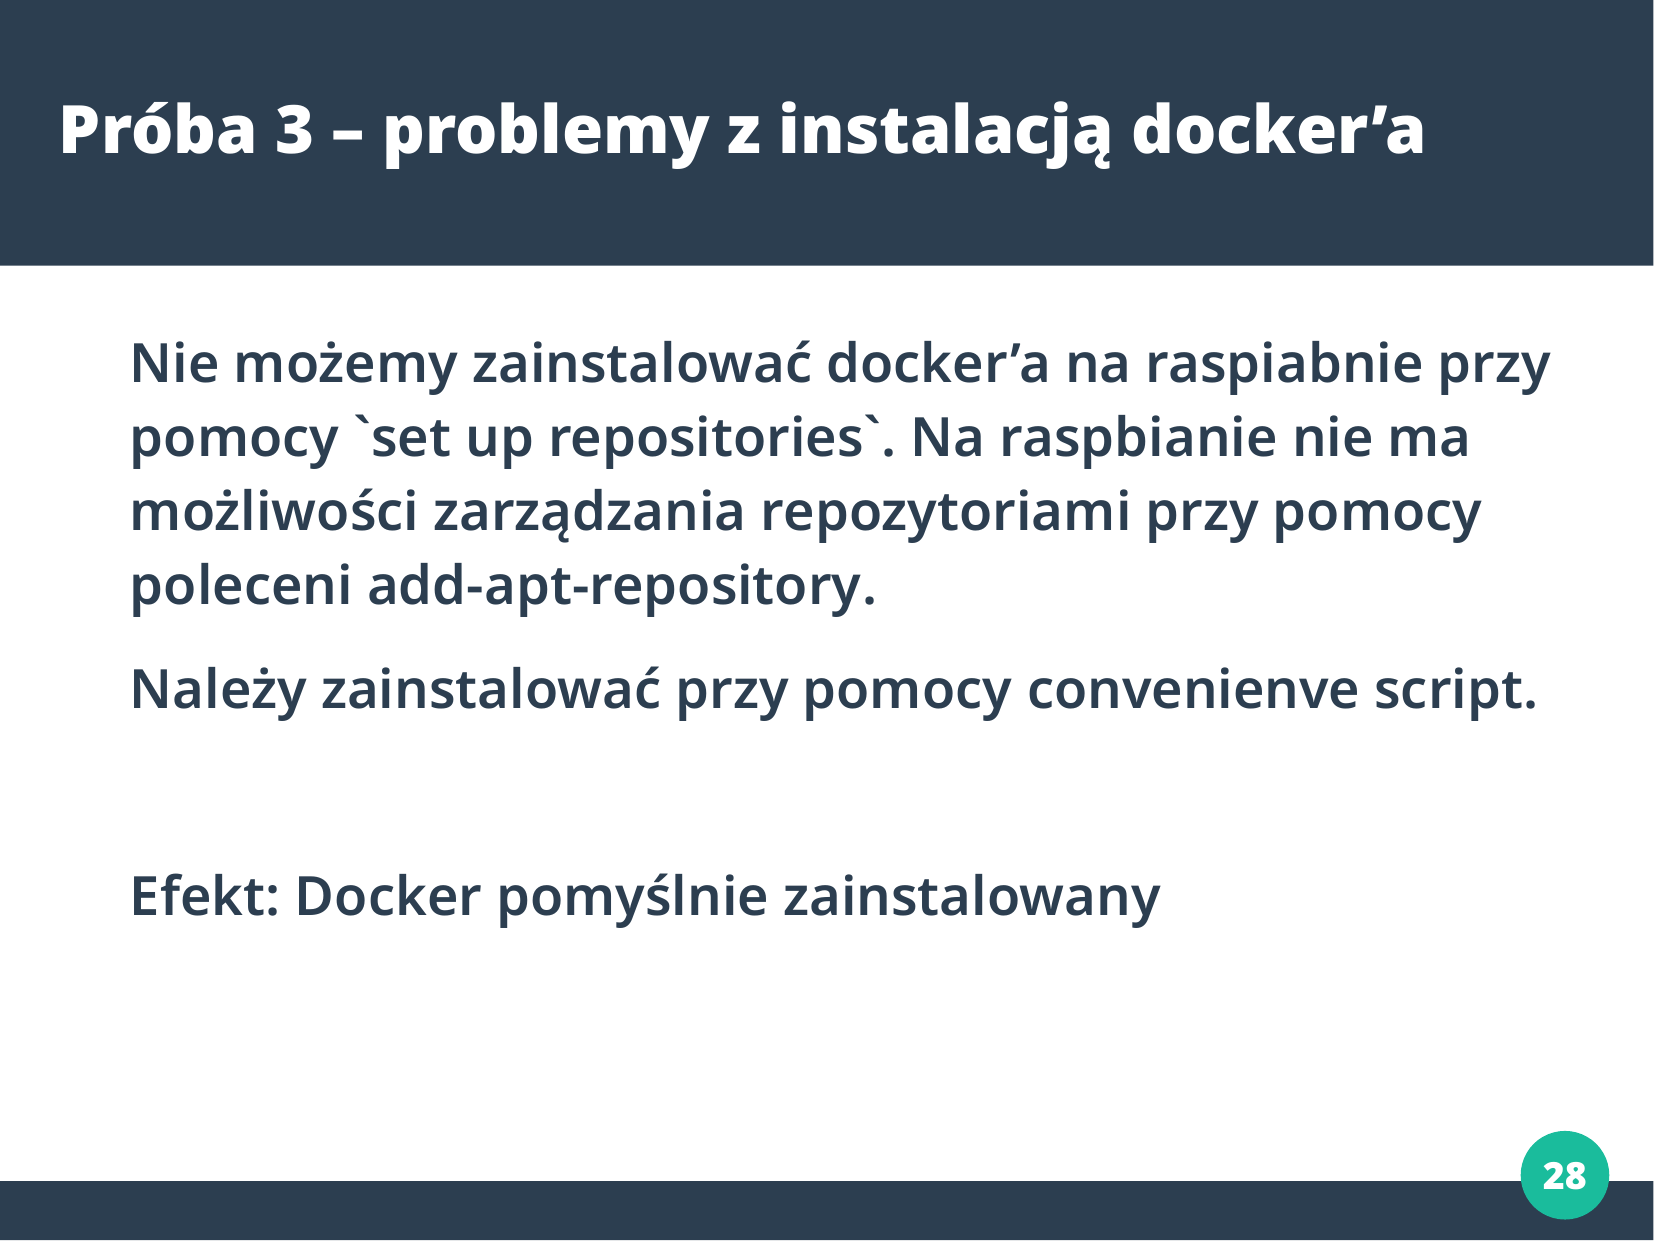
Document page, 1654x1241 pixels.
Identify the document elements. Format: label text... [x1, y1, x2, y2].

title Próba 3 – problemy z instalacją docker’a [59, 49, 1595, 207]
list Nie możemy zainstalować docker’a na raspiabnie przy pomocy `set up repositories`. Na raspbianie nie ma możliwości zarządzania repozytoriami przy pomocy poleceni add-apt-repository. Należy zainstalować przy pomocy convenienve script. Efekt: Docker pomyślnie zainstalowany [59, 324, 1595, 1152]
